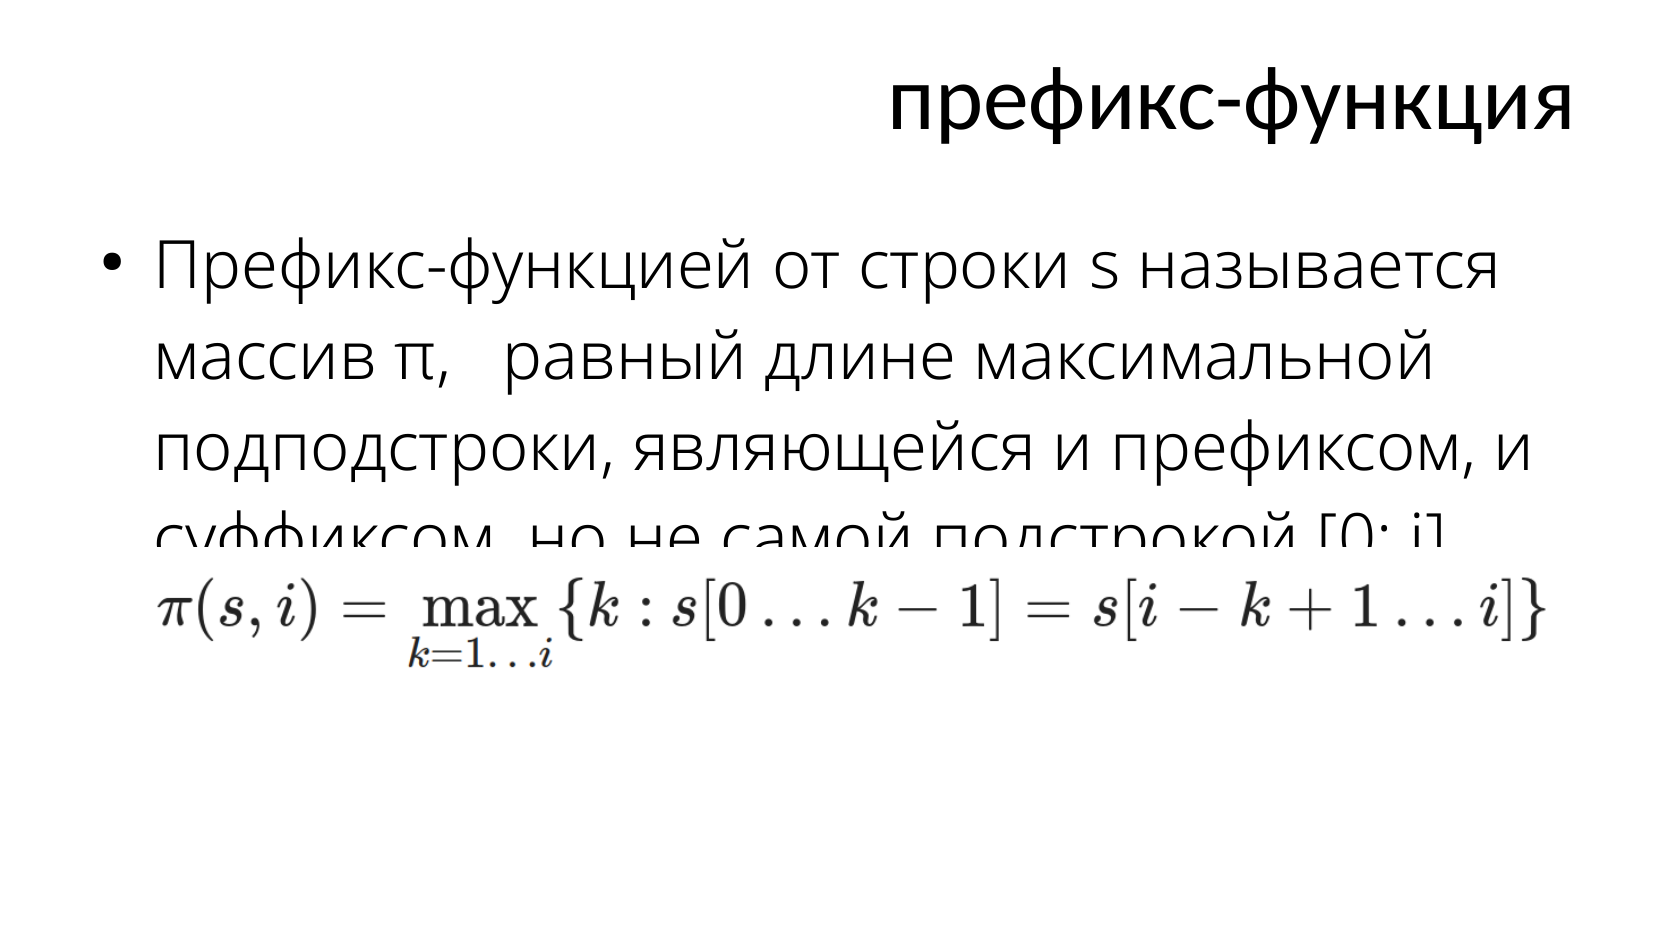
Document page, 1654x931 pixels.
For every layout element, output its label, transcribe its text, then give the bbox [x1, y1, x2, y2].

picture [118, 547, 1565, 691]
list Префикс-функцией от строки s называется массив π, ​ равный длине максимальной подподстроки, являющейся и префиксом, и суффиксом, но не самой подстрокой [0; i] [82, 217, 1571, 758]
title префикс-функция [88, 29, 1577, 185]
